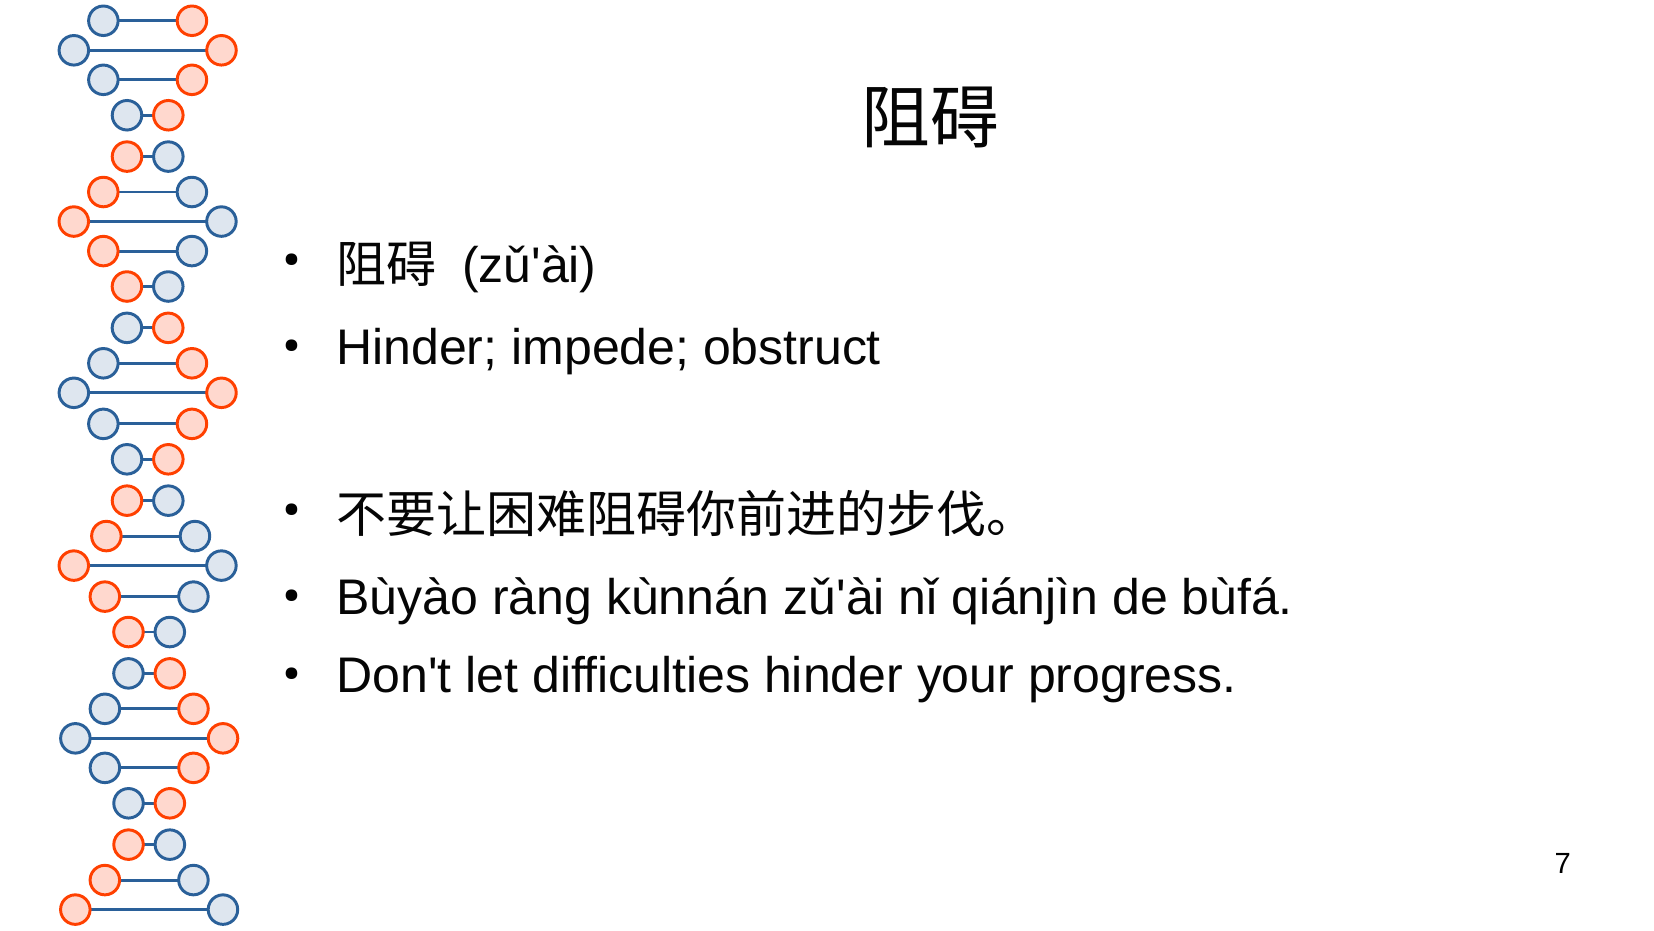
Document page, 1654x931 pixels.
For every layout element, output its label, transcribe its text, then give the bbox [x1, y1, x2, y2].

list 阻碍 (zǔ'ài) Hinder; impede; obstruct 不要让困难阻碍你前进的步伐。 Bùyào ràng kùnnán zǔ'ài nǐ qiánjìn de bùfá. Don't let difficulties hinder your progress. [265, 224, 1595, 764]
title 阻碍 [265, 35, 1595, 189]
